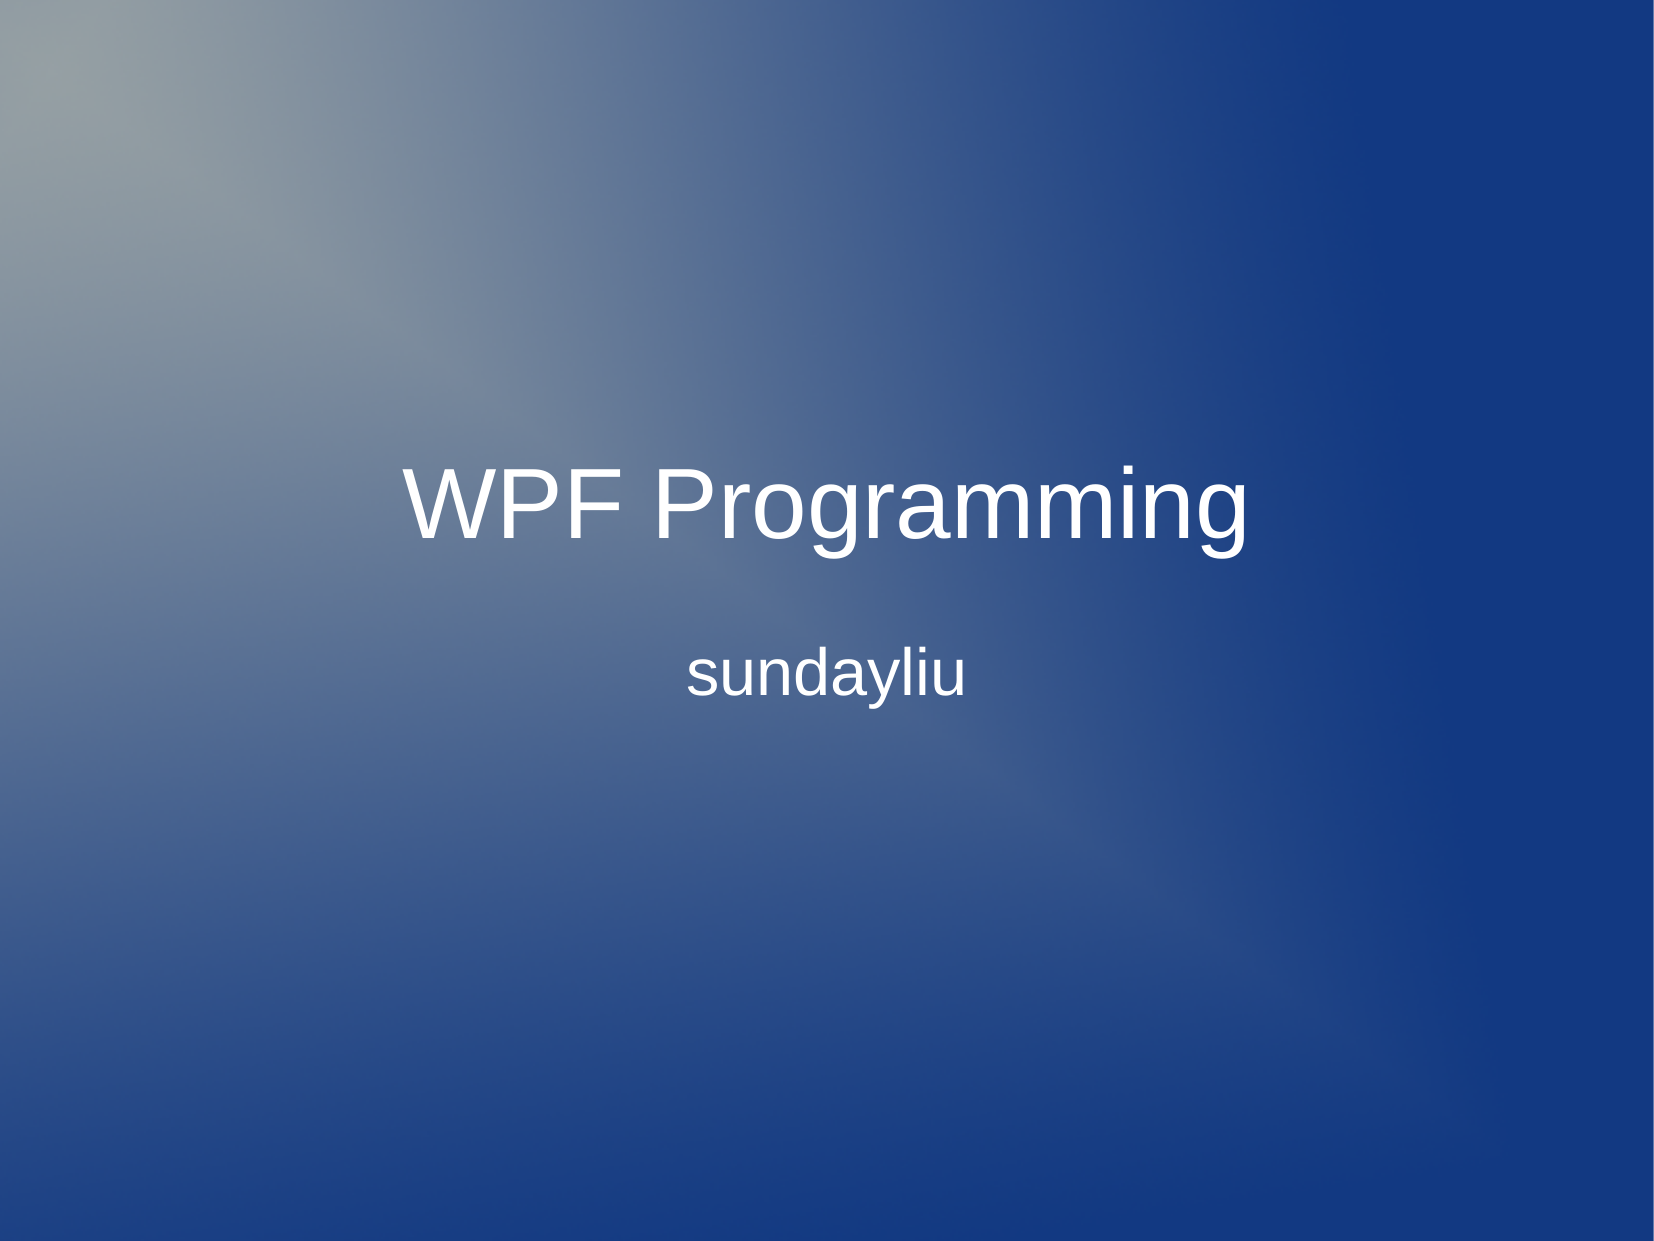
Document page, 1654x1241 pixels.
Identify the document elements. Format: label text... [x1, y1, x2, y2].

subtitle WPF Programming sundayliu [82, 49, 1571, 1109]
picture [0, 0, 1654, 1241]
